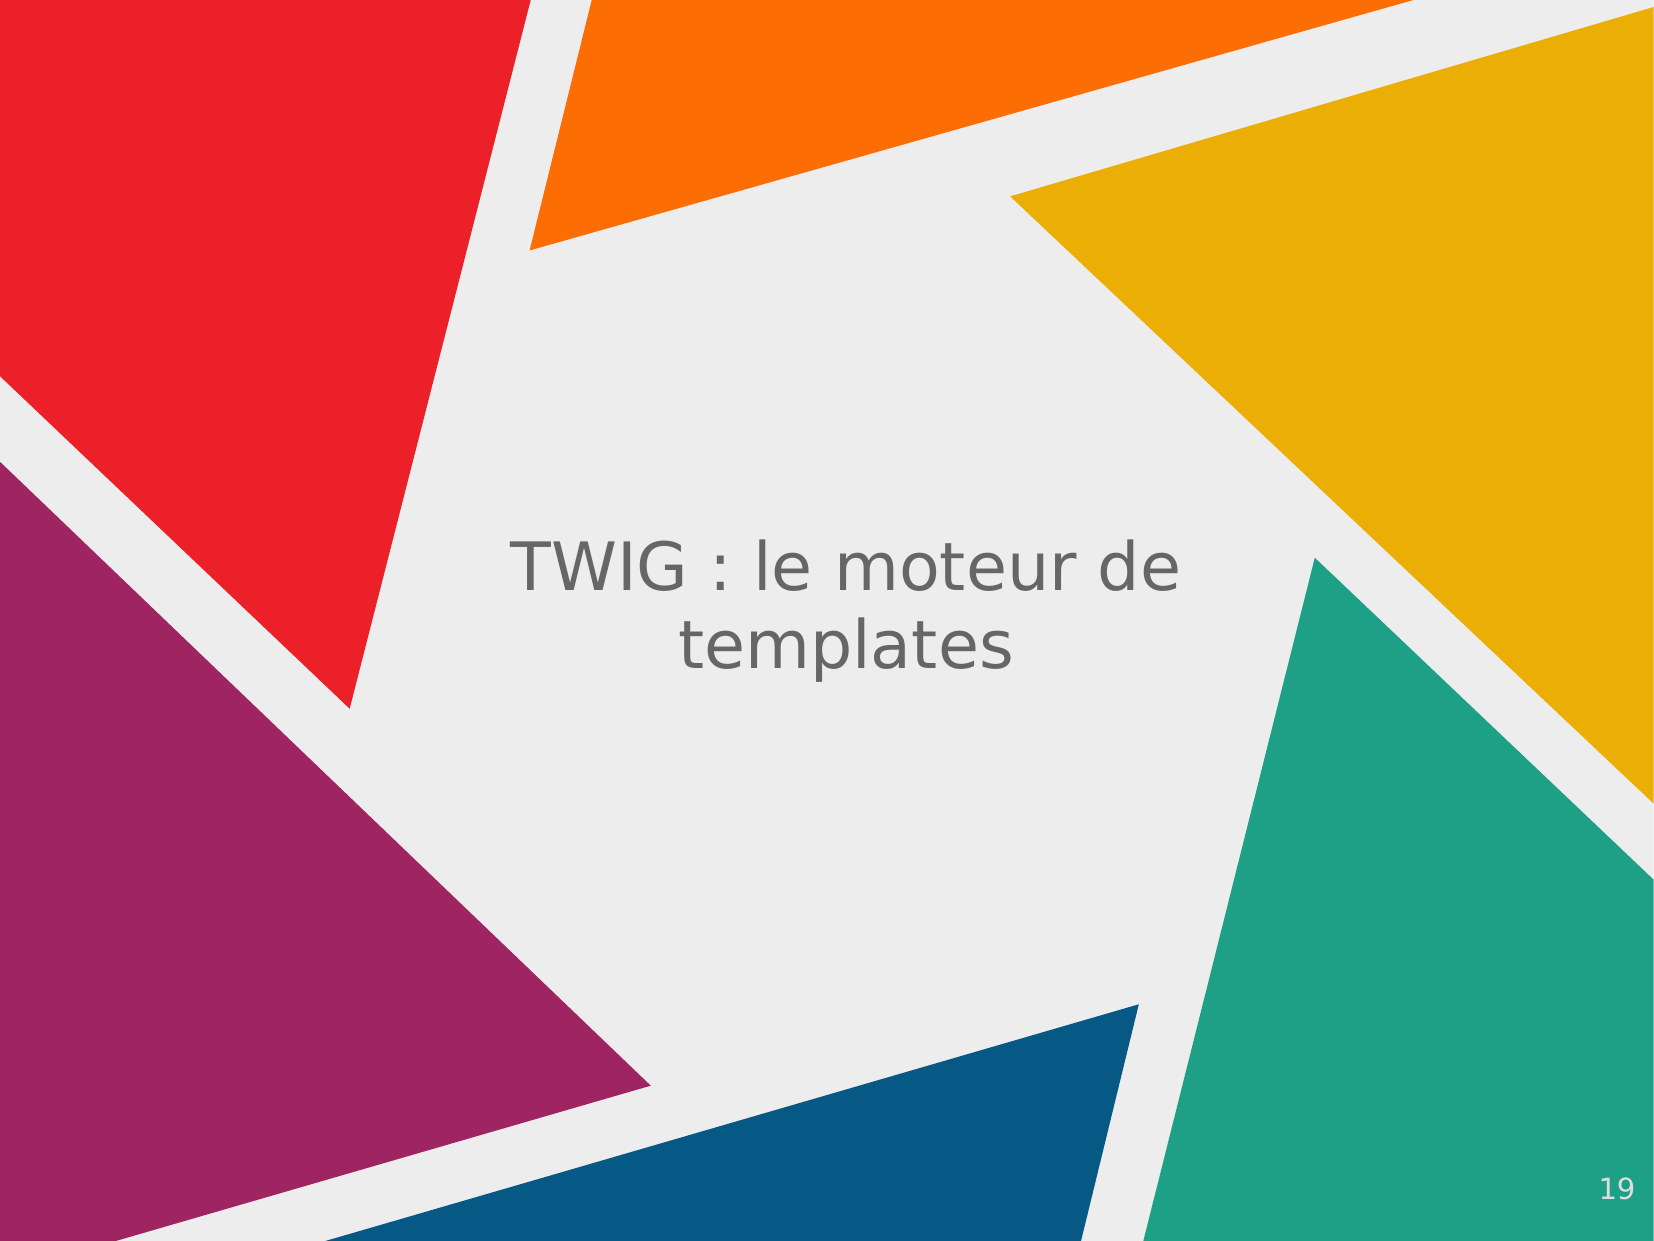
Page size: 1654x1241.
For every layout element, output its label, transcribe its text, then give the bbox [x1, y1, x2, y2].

subtitle TWIG : le moteur de templates [487, 126, 1205, 1087]
